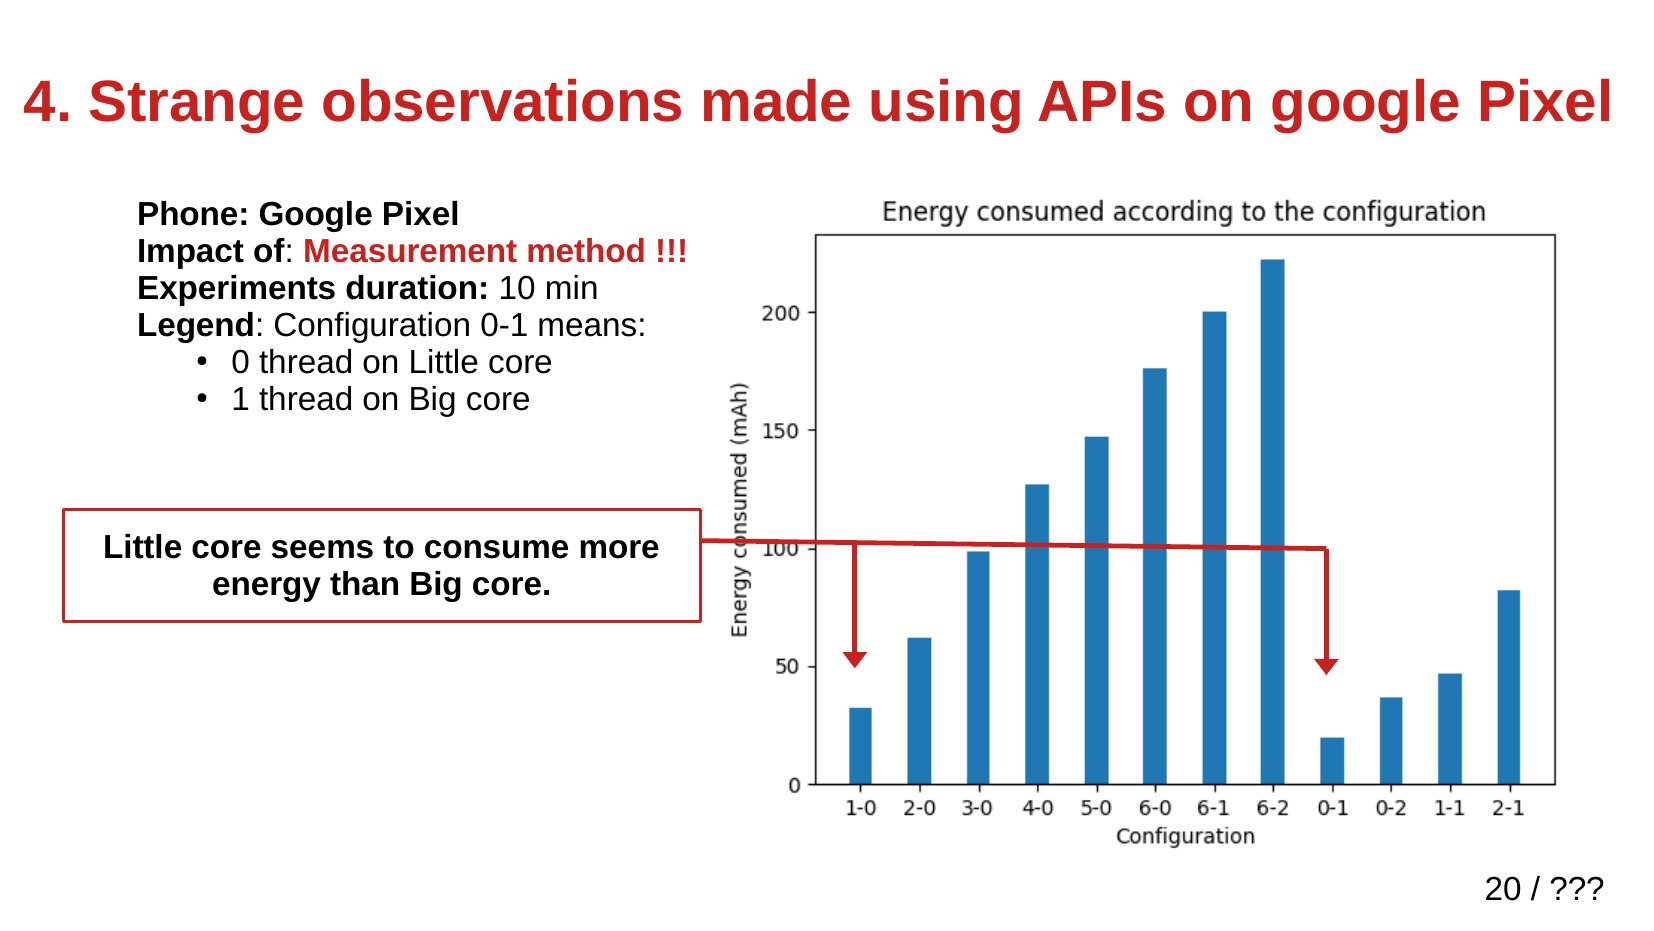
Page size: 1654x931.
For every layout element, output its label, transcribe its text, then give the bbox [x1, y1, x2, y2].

picture [696, 177, 1650, 863]
text_box Little core seems to consume more energy than Big core. [63, 509, 701, 622]
title 4. Strange observations made using APIs on google Pixel [23, 26, 1654, 177]
text_box Phone: Google Pixel Impact of: Measurement method !!! Experiments duration: 10 min Legend: Configuration 0-1 means: 0 thread on Little core 1 thread on Big core [122, 188, 835, 463]
text_box 20 / ??? [1469, 862, 1654, 931]
